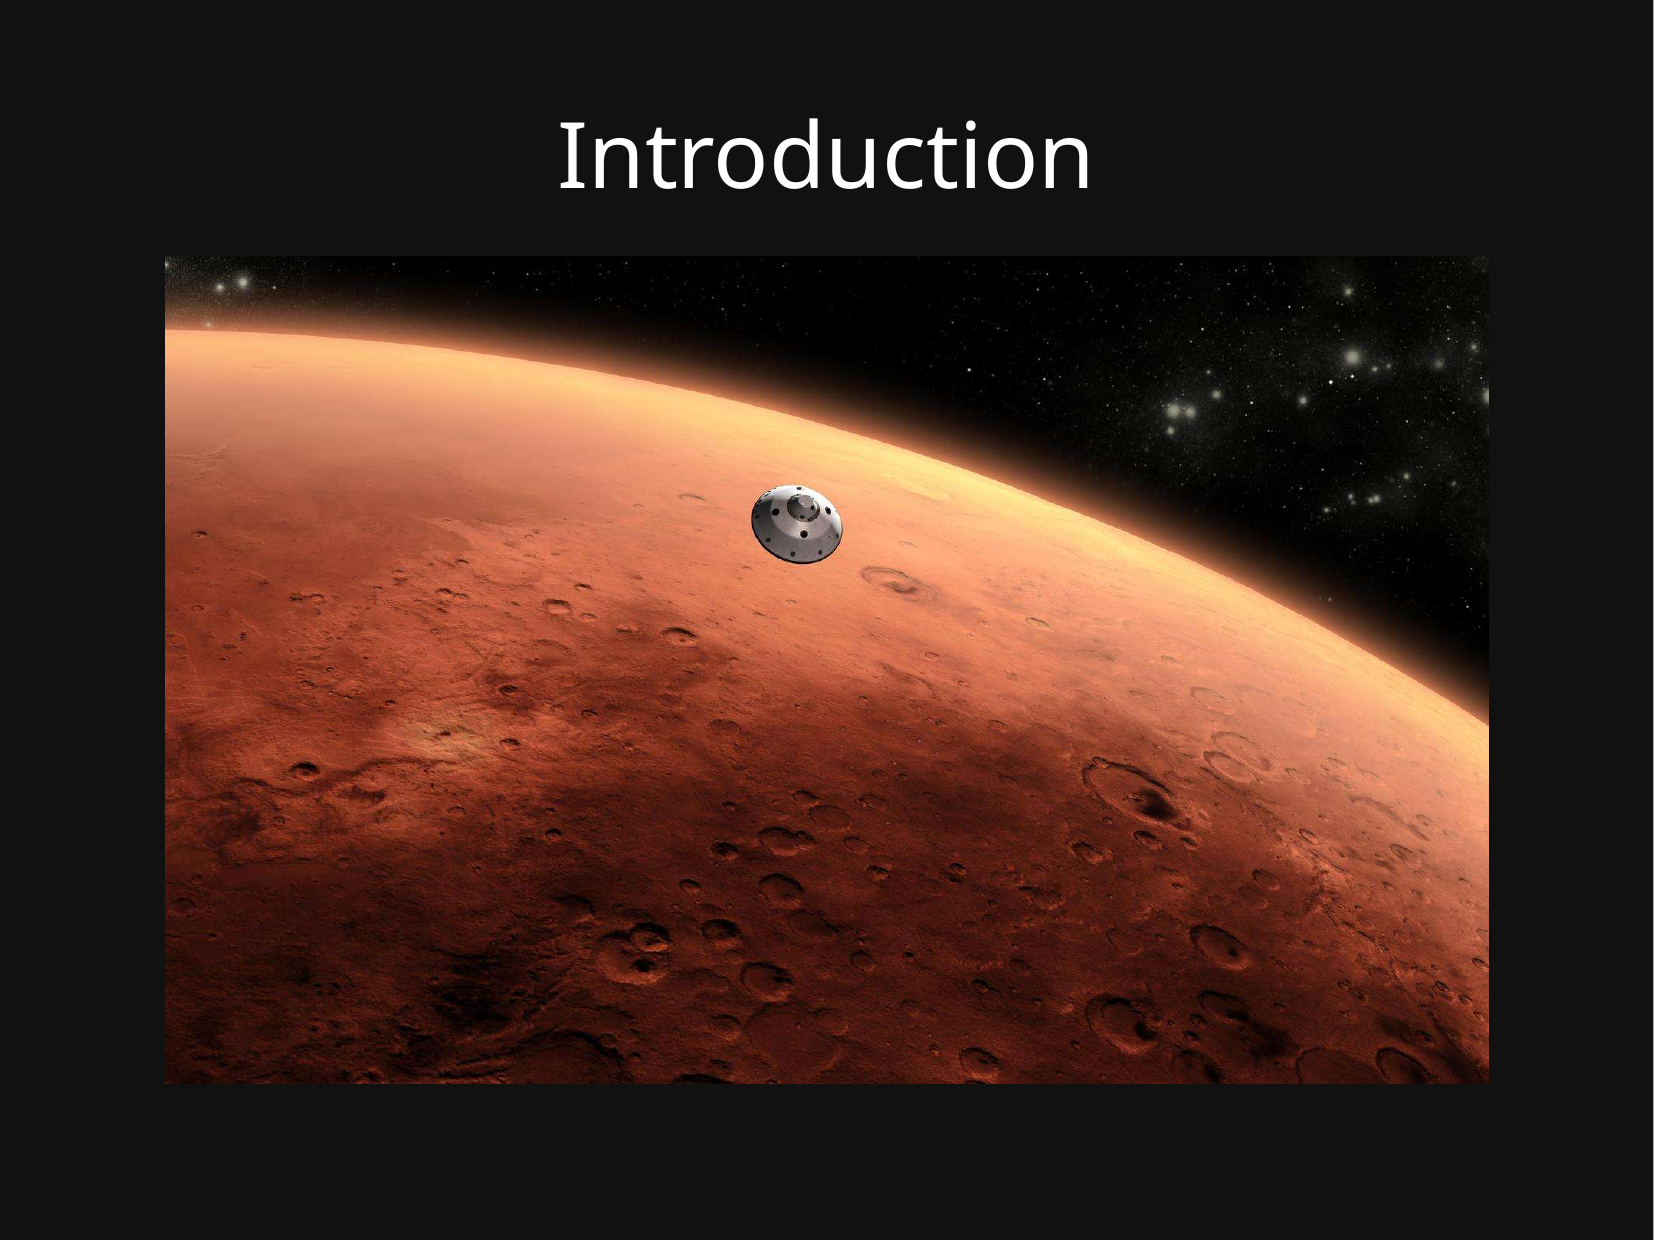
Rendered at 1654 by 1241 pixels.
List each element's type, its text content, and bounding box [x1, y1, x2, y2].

picture [165, 256, 1489, 1084]
title Introduction [82, 49, 1571, 257]
